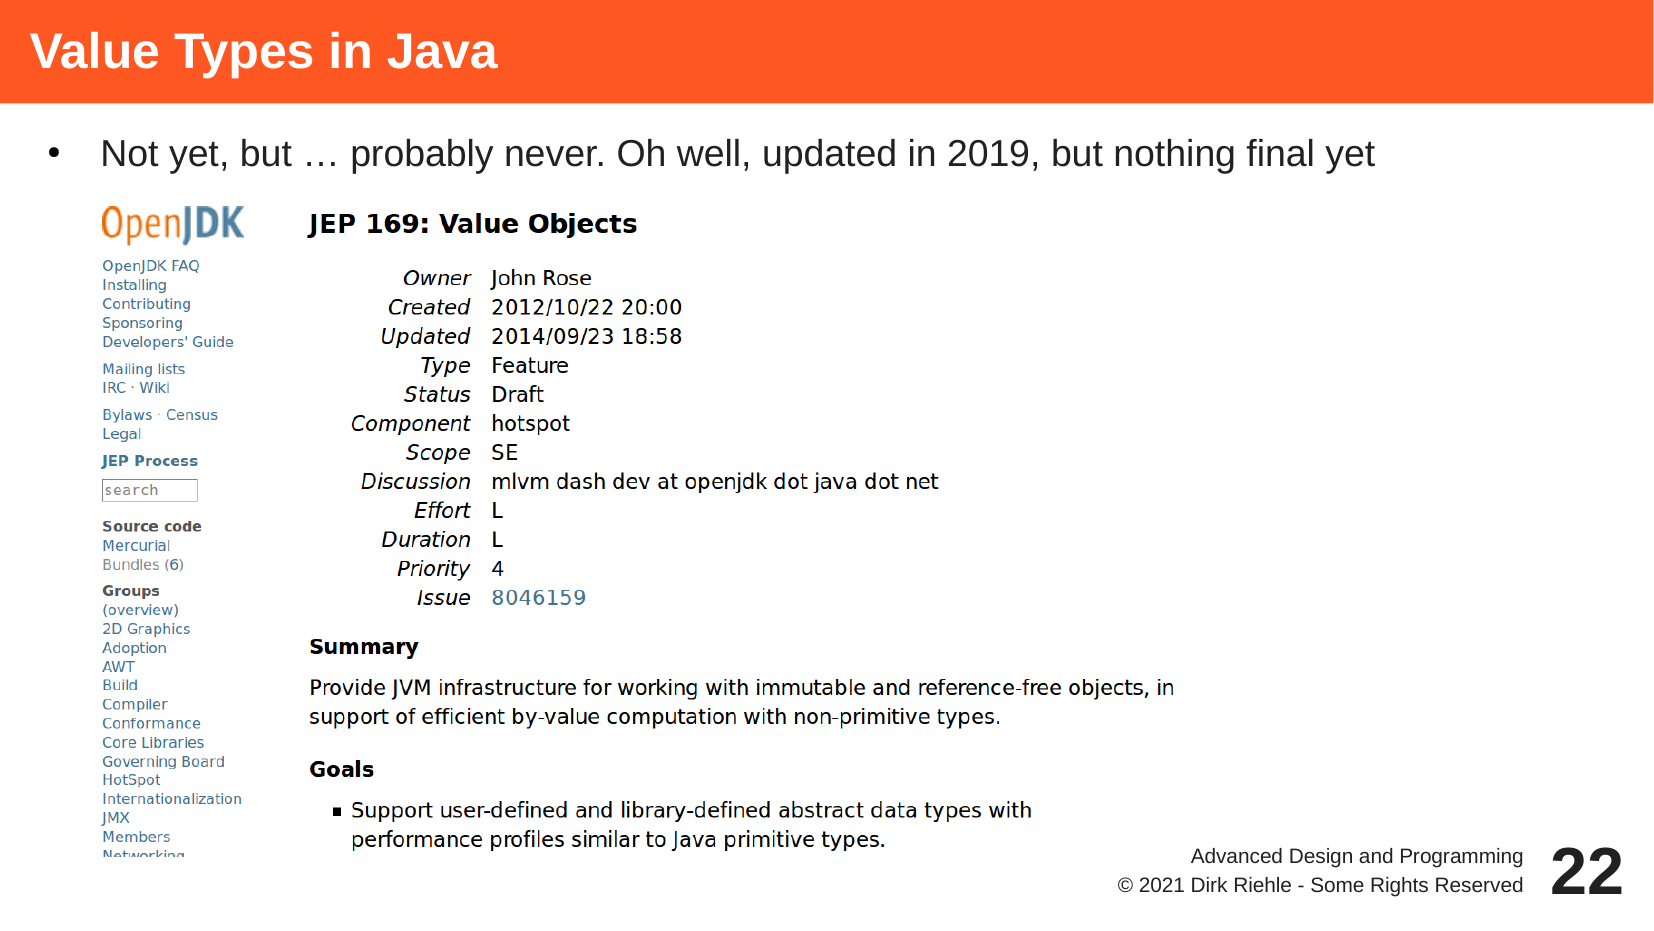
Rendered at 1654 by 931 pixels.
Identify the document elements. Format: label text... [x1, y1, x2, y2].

picture [100, 206, 1173, 857]
title Value Types in Java [0, 0, 1654, 104]
list Not yet, but … probably never. Oh well, updated in 2019, but nothing final yet [29, 132, 1625, 813]
